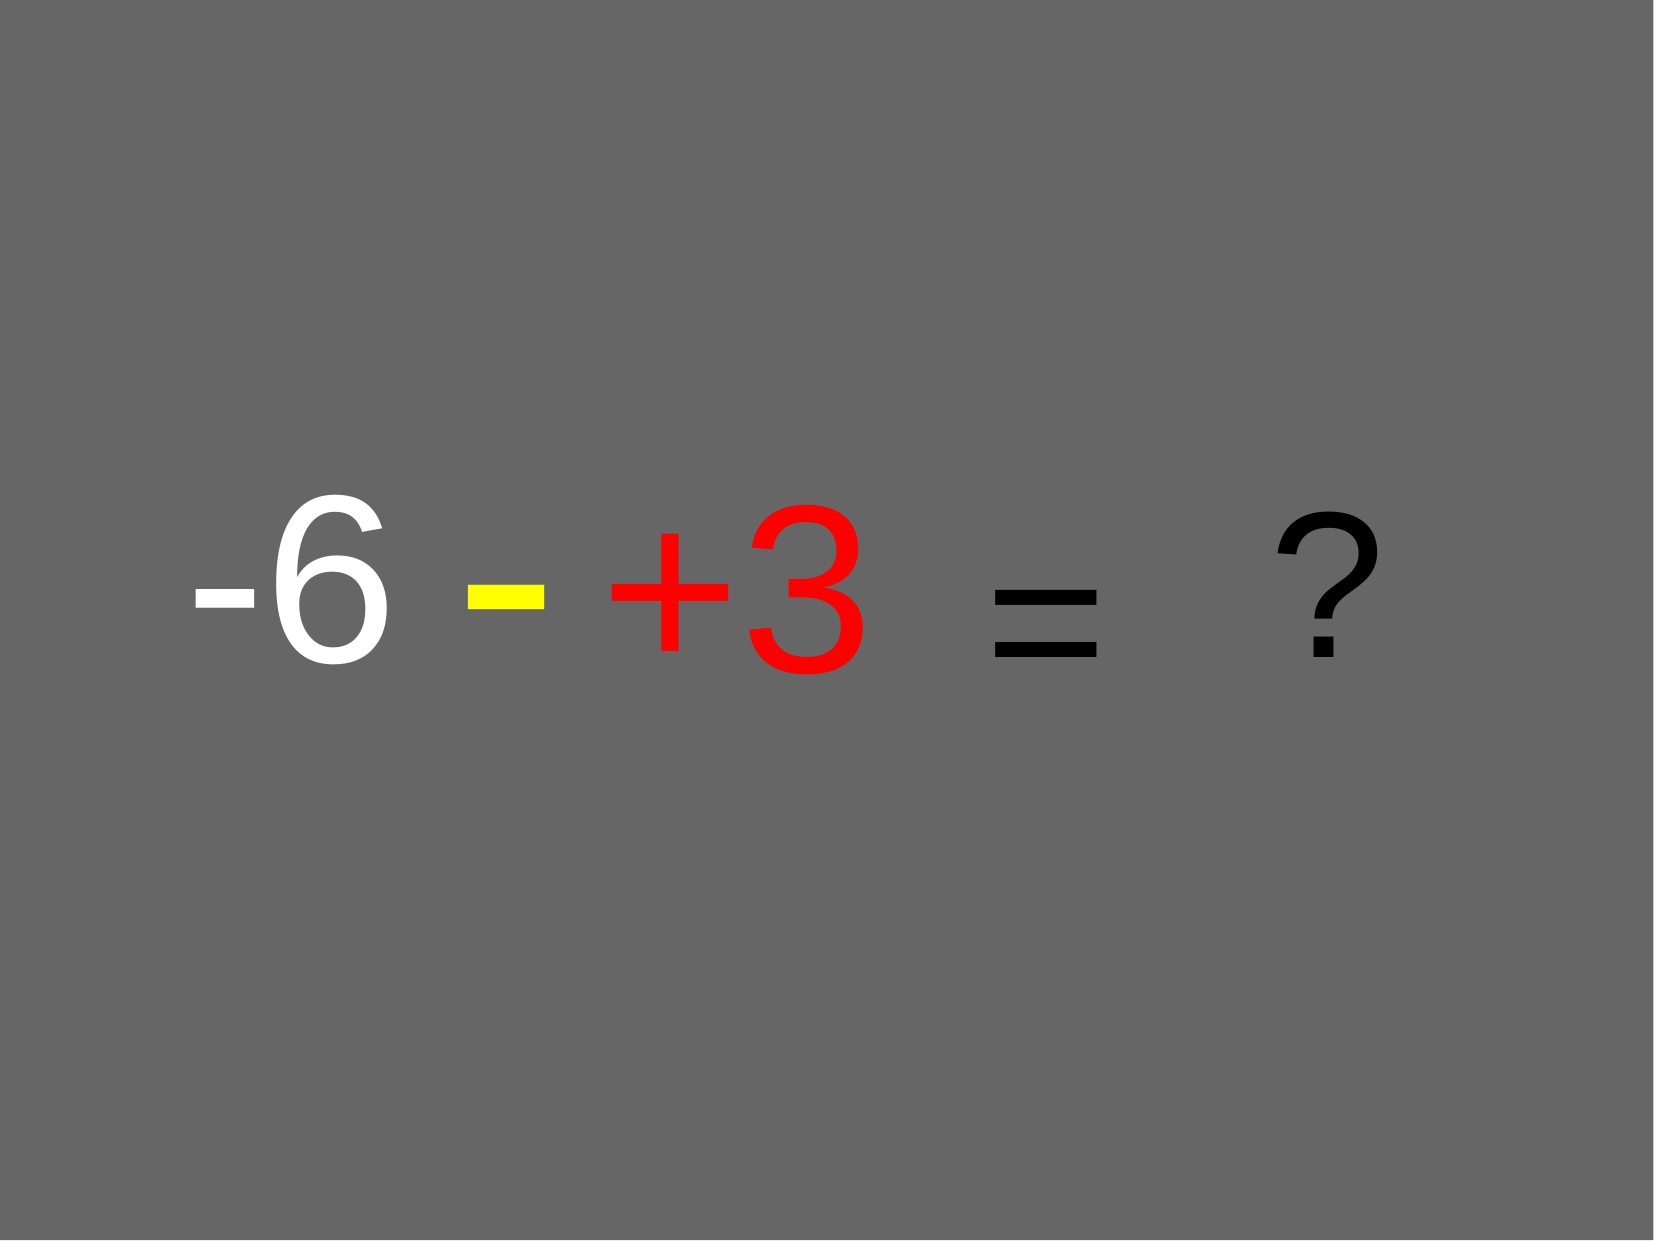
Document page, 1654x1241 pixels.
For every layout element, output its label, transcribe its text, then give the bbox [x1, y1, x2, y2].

text_box = [970, 496, 1123, 745]
text_box -6 [170, 438, 414, 721]
text_box +3 [591, 448, 922, 732]
text_box - [439, 389, 591, 754]
text_box ? [1254, 461, 1406, 709]
text_box [0, 0, 1654, 1241]
